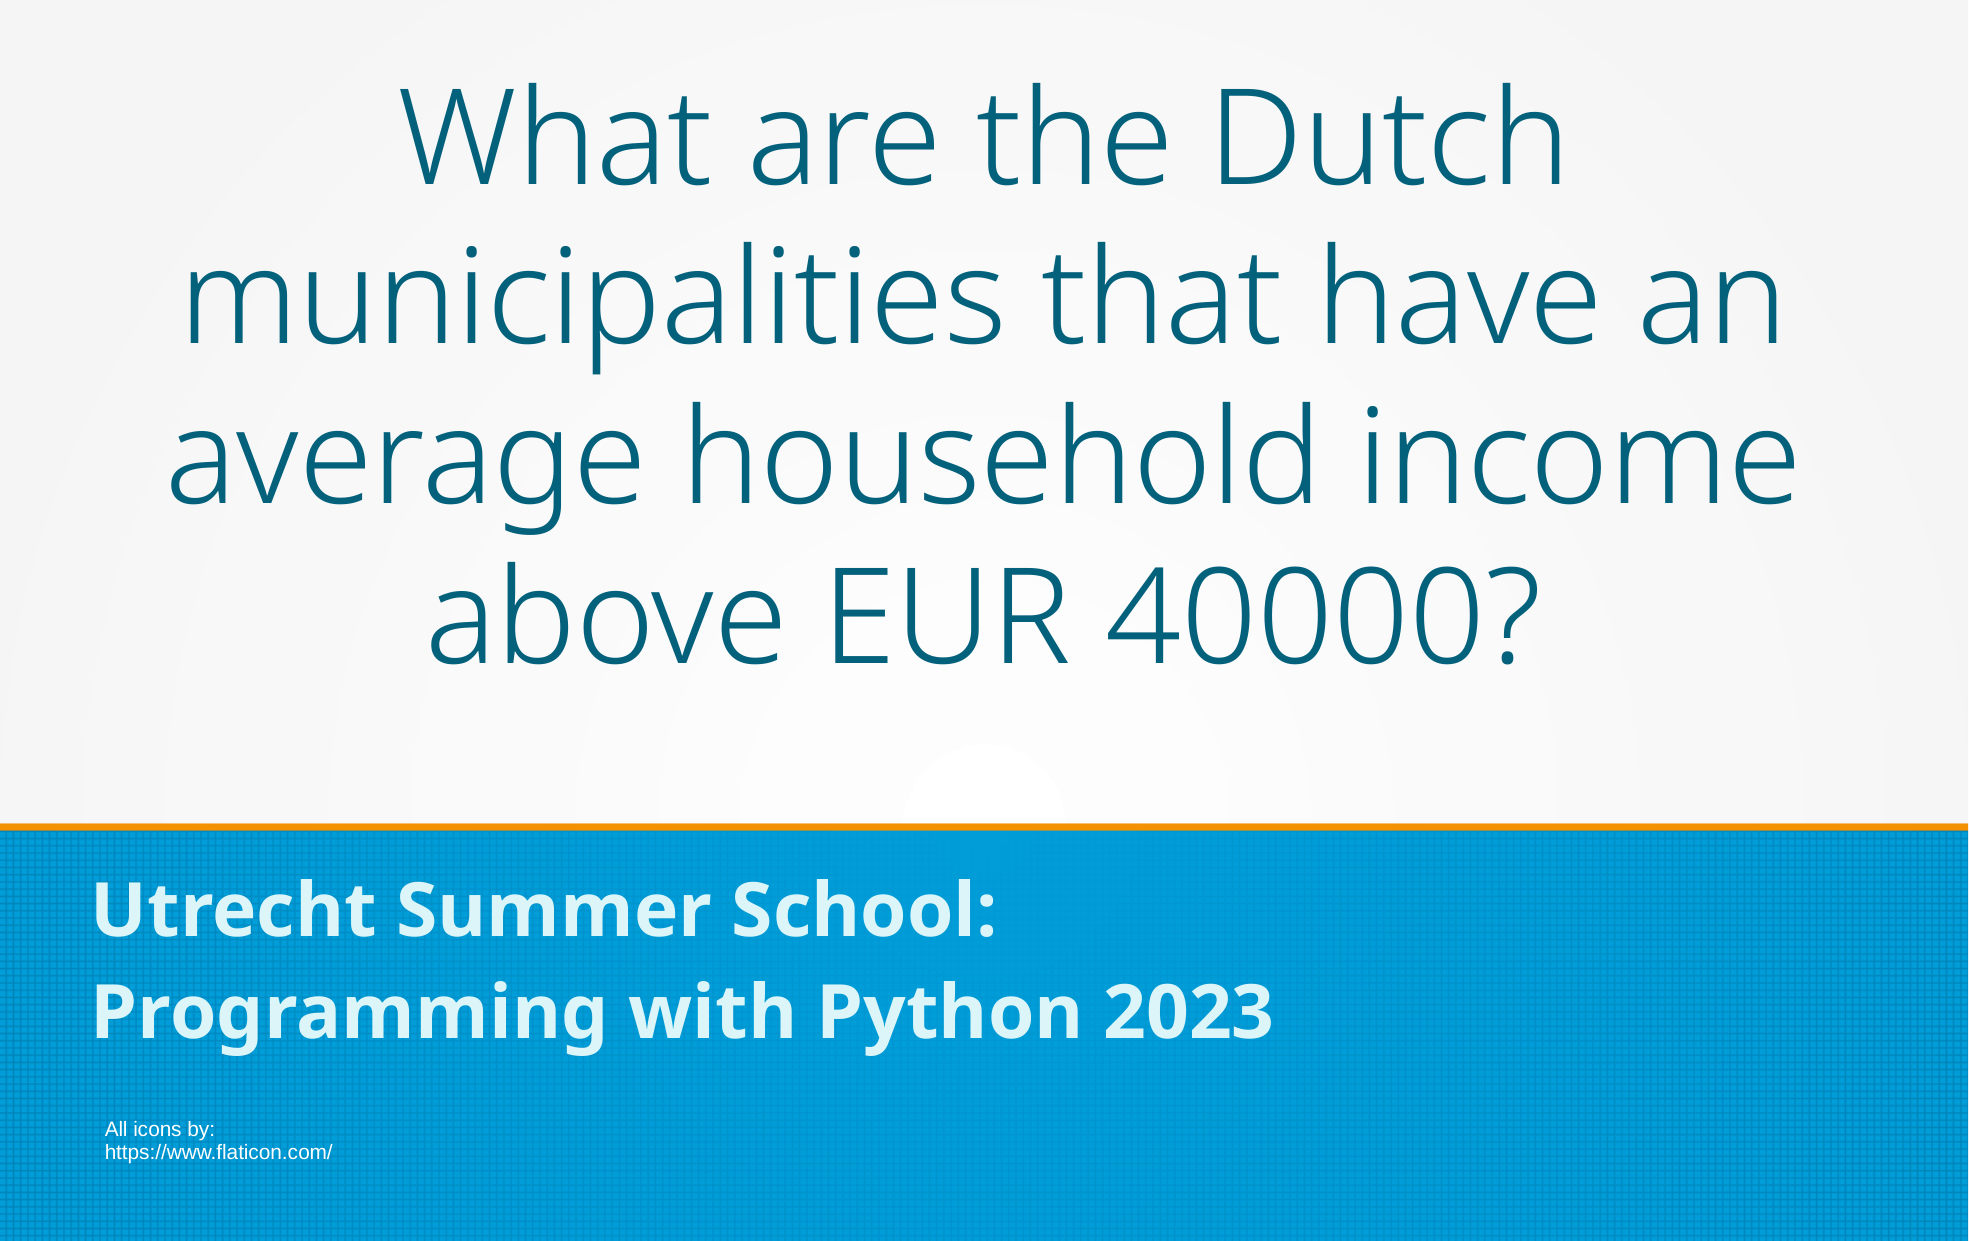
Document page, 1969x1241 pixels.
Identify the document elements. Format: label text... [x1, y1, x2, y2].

title What are the Dutch municipalities that have an average household income above EUR 40000? [98, 49, 1870, 691]
picture [0, 0, 1969, 830]
text_box Utrecht Summer School: Programming with Python 2023 [90, 855, 1436, 1063]
text_box All icons by: https://www.flaticon.com/ [90, 1110, 348, 1172]
